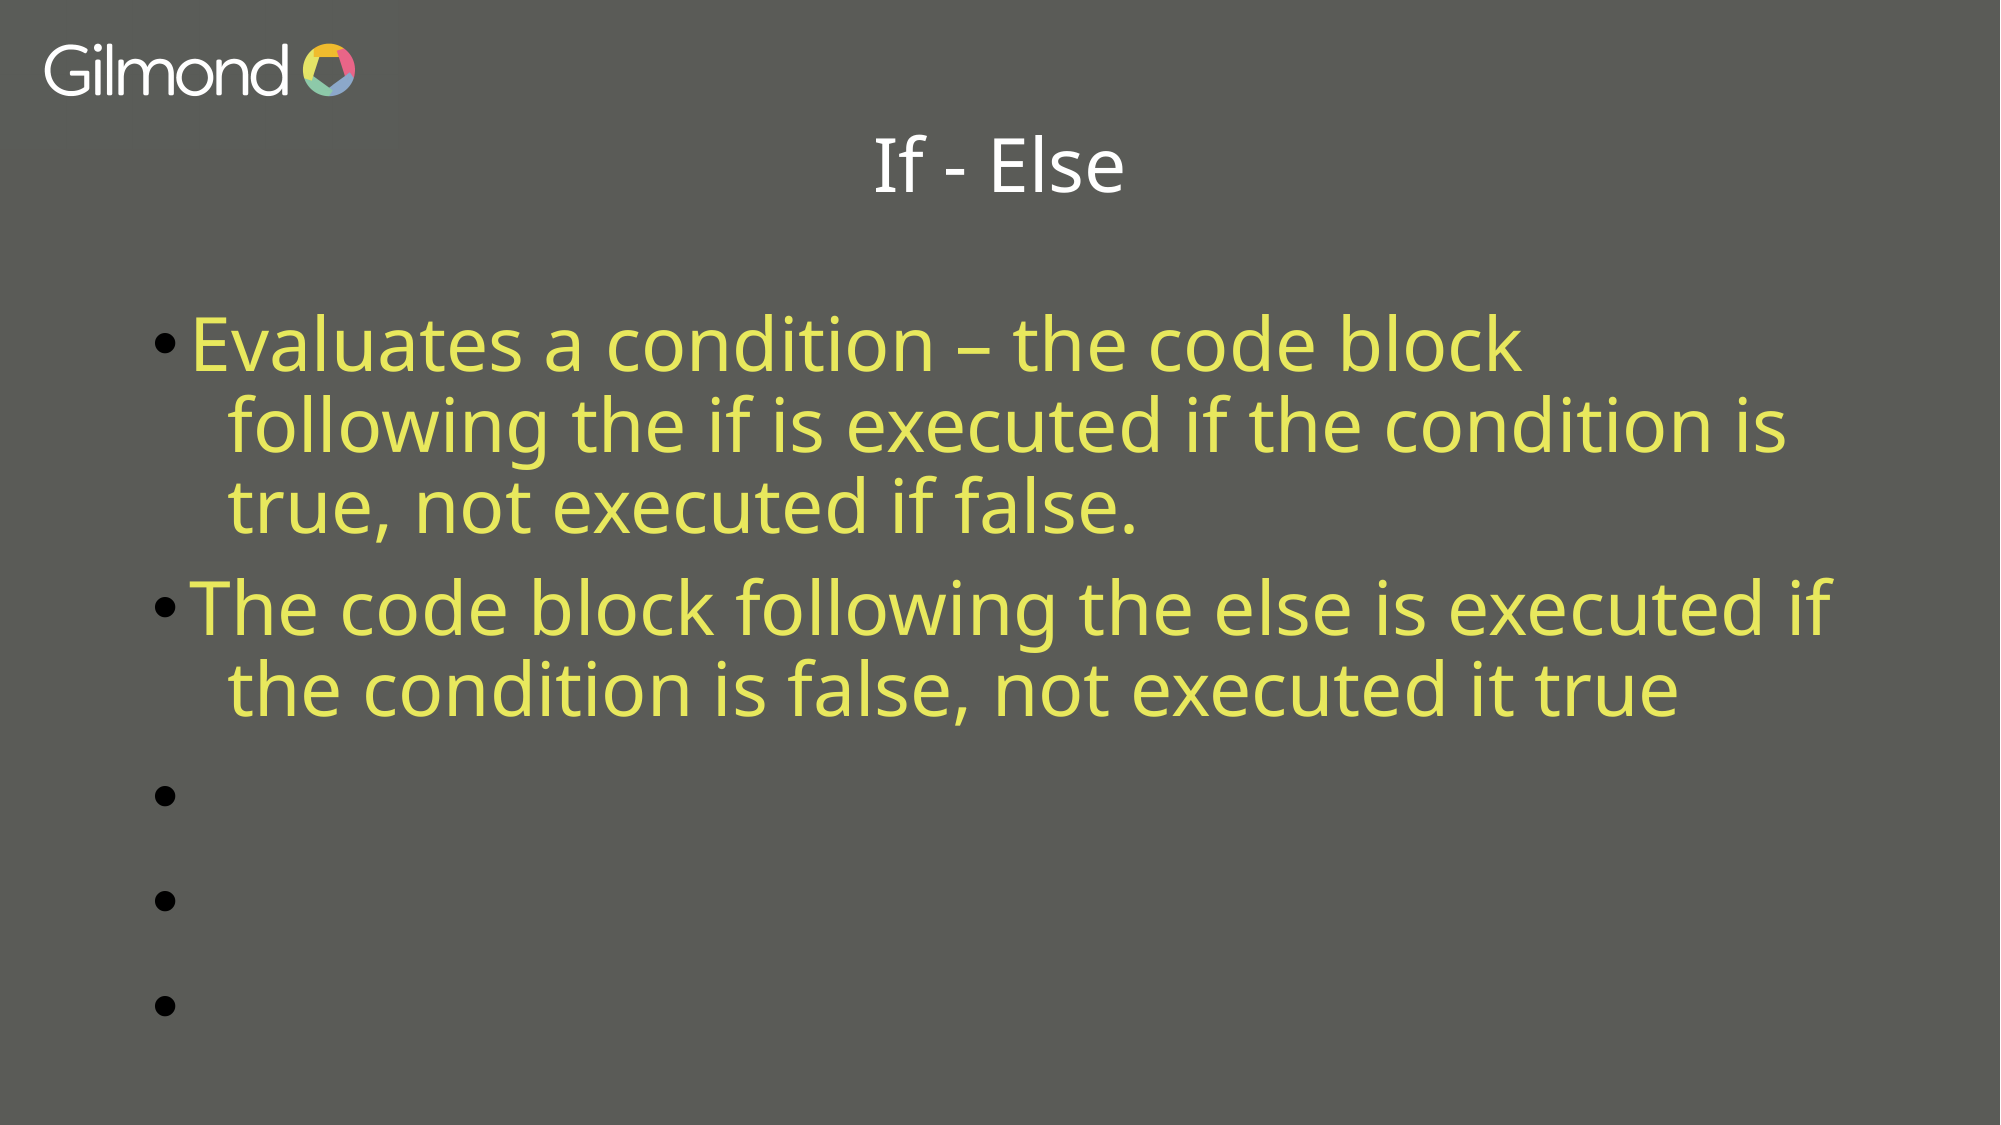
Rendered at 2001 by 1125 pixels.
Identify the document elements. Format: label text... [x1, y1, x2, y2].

list Evaluates a condition – the code block following the if is executed if the condition is true, not executed if false. The code block following the else is executed if the condition is false, not executed it true [137, 299, 1863, 1014]
title If - Else [137, 59, 1863, 278]
picture [0, 0, 399, 149]
